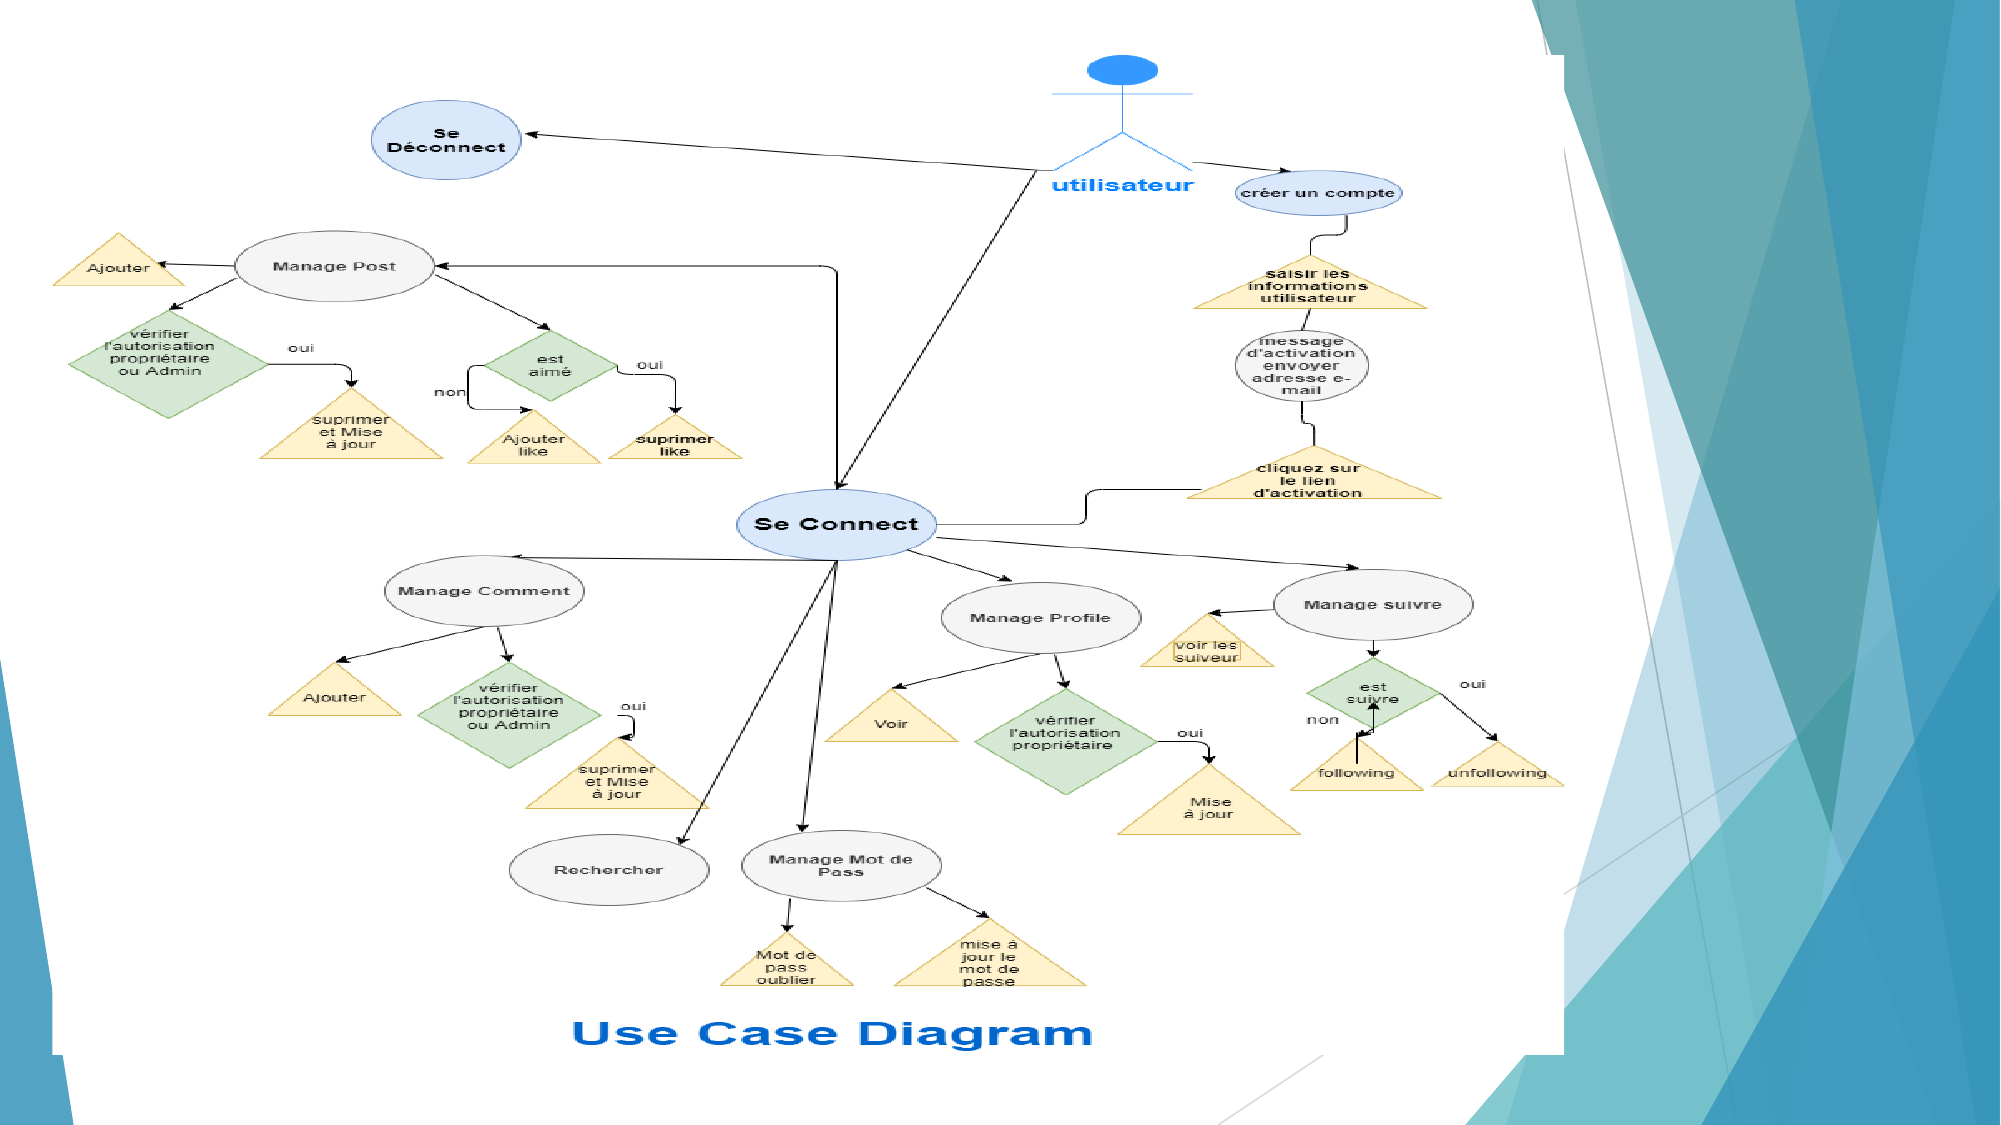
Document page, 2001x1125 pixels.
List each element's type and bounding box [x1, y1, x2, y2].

picture [52, 55, 1565, 1055]
